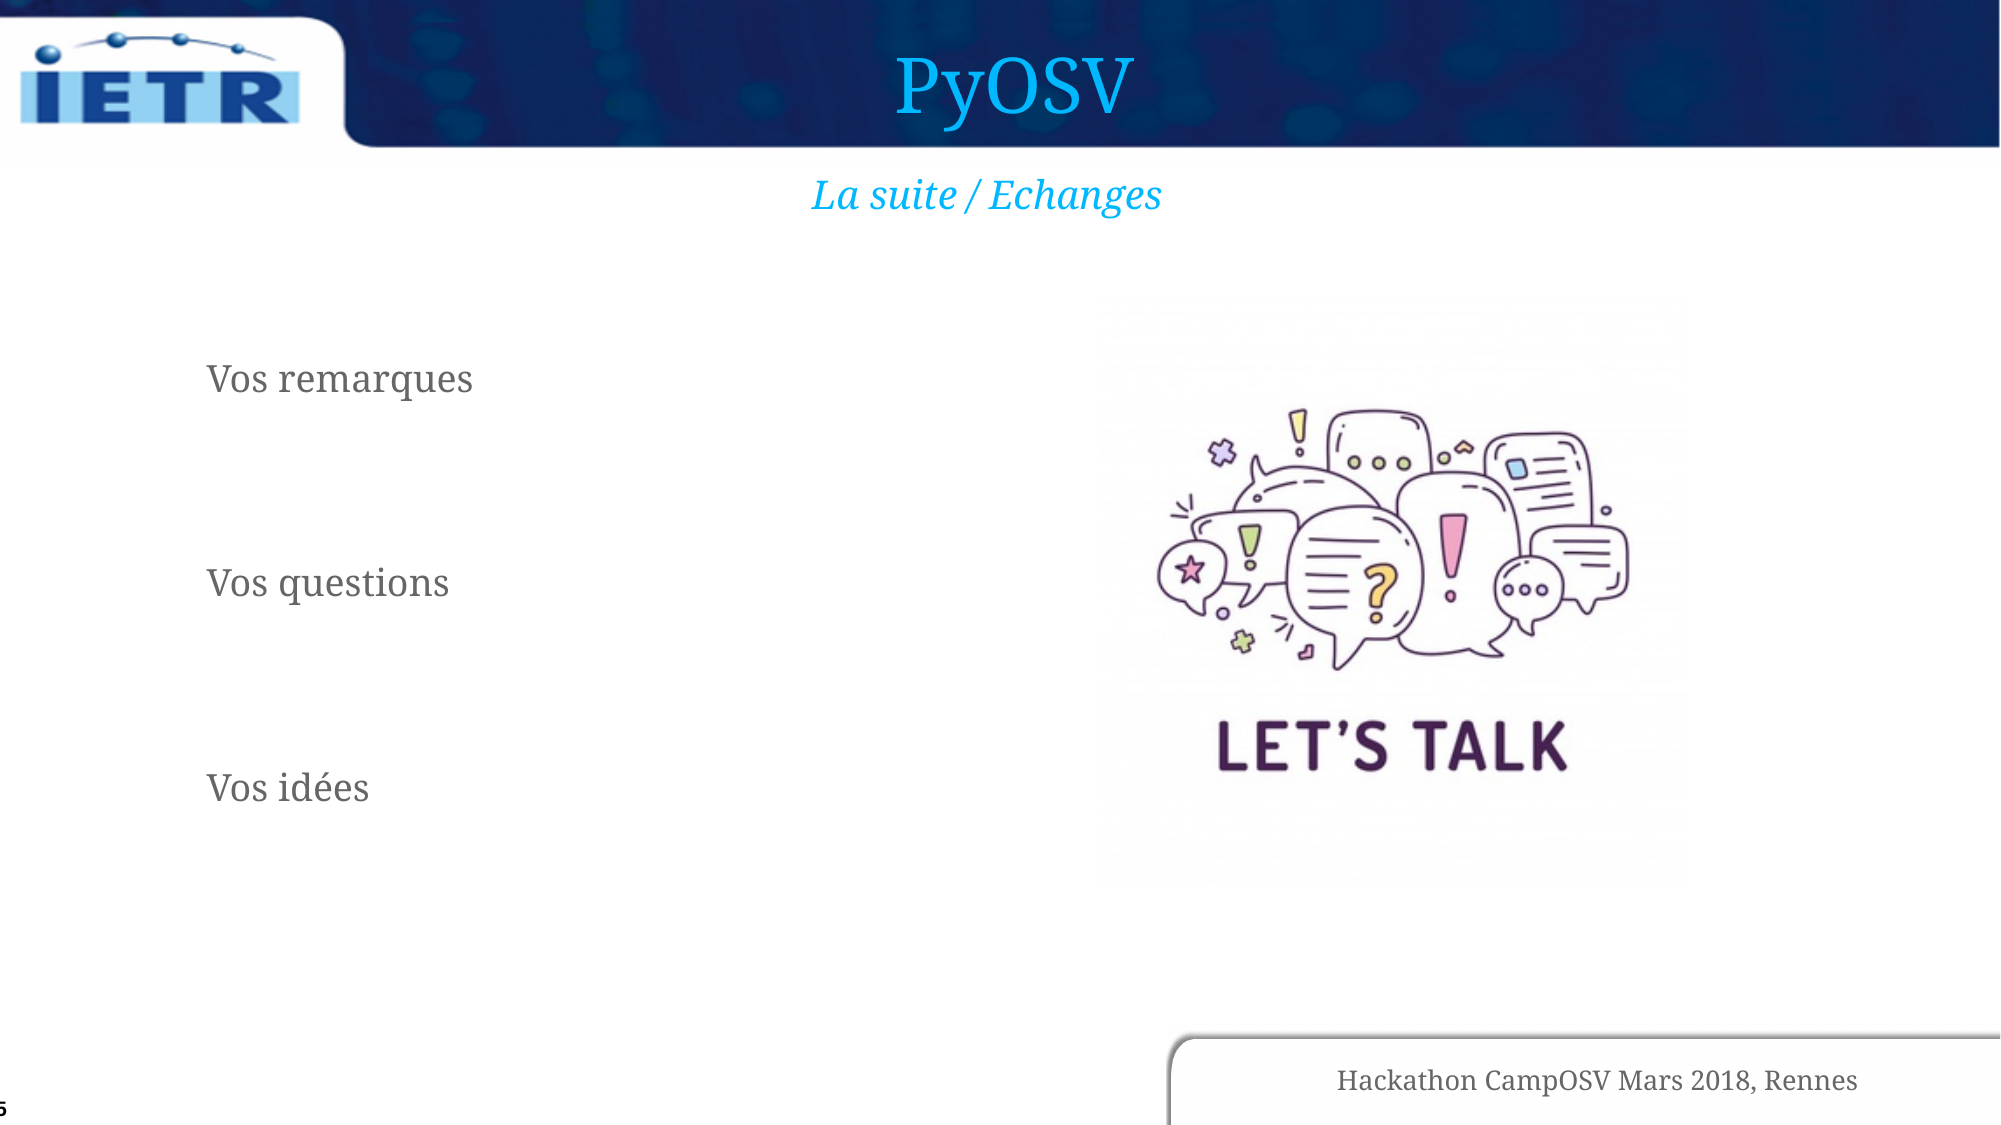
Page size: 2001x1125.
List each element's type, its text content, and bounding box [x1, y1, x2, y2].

picture [1098, 295, 1689, 886]
picture [1166, 1024, 2001, 1125]
text_box La suite / Echanges [797, 159, 1135, 253]
text_box PyOSV [879, 23, 1156, 143]
picture [0, 0, 2000, 165]
text_box Vos remarques Vos questions Vos idées [118, 259, 1867, 969]
text_box Hackathon CampOSV Mars 2018, Rennes [1322, 1054, 1864, 1106]
